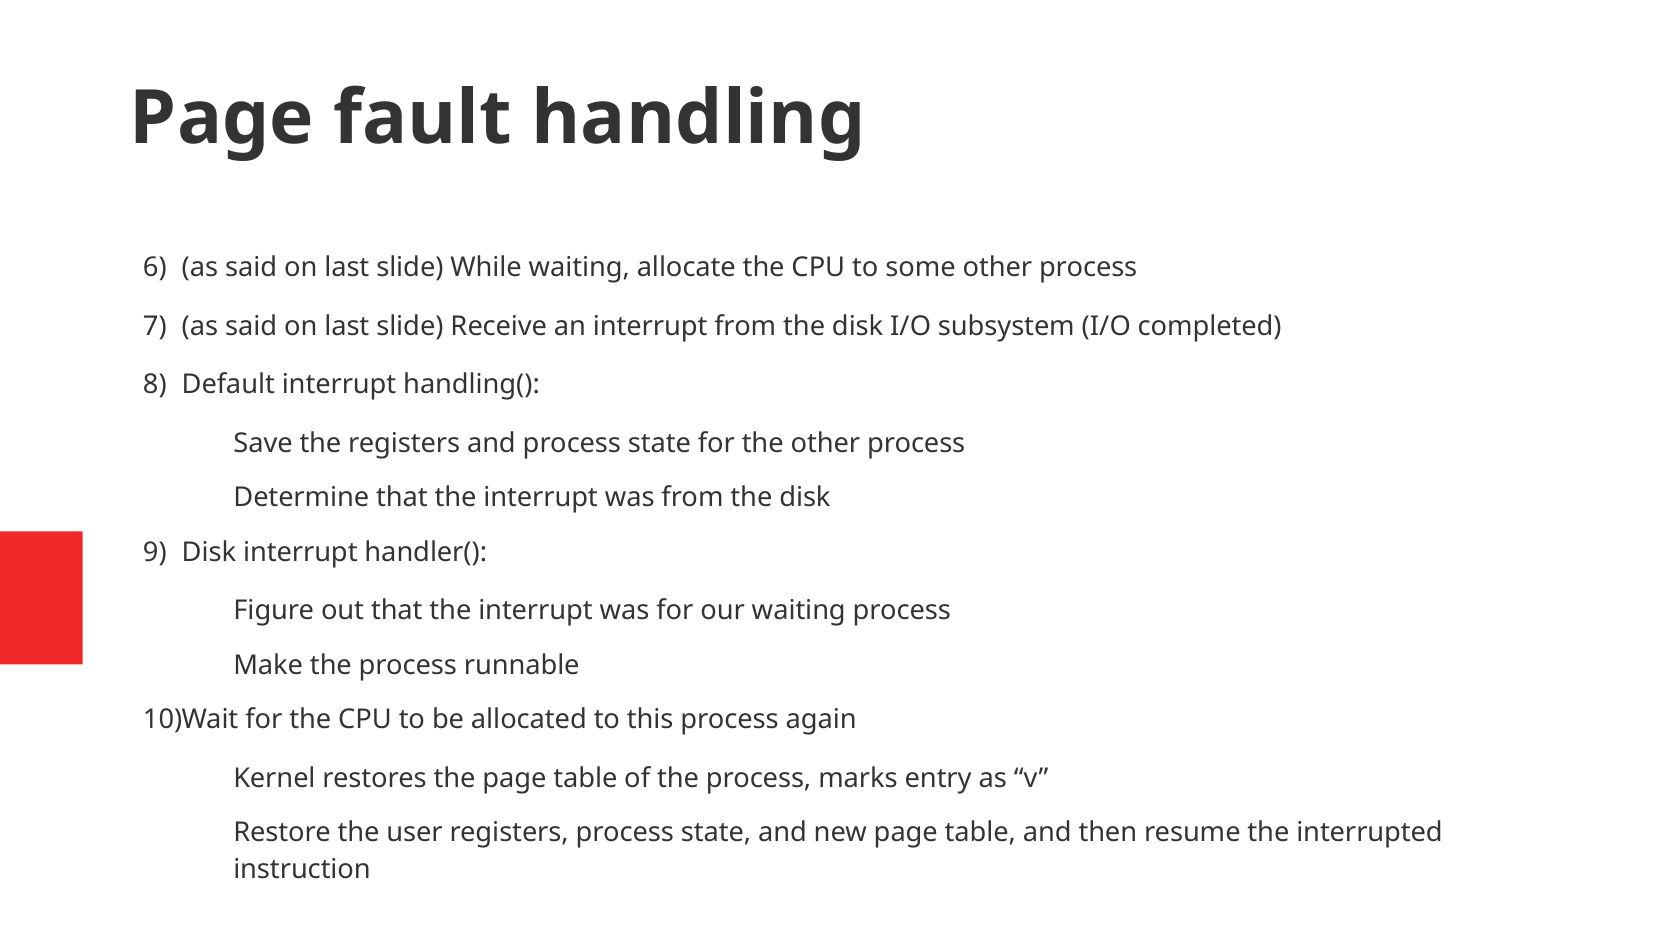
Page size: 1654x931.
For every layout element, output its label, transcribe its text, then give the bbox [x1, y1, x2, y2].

title Page fault handling [129, 26, 1536, 204]
list (as said on last slide) While waiting, allocate the CPU to some other process (as said on last slide) Receive an interrupt from the disk I/O subsystem (I/O completed) Default interrupt handling(): Save the registers and process state for the other process Determine that the interrupt was from the disk Disk interrupt handler(): Figure out that the interrupt was for our waiting process Make the process runnable Wait for the CPU to be allocated to this process again Kernel restores the page table of the process, marks entry as “v” Restore the user registers, process state, and new page table, and then resume the interrupted instruction [129, 247, 1548, 898]
